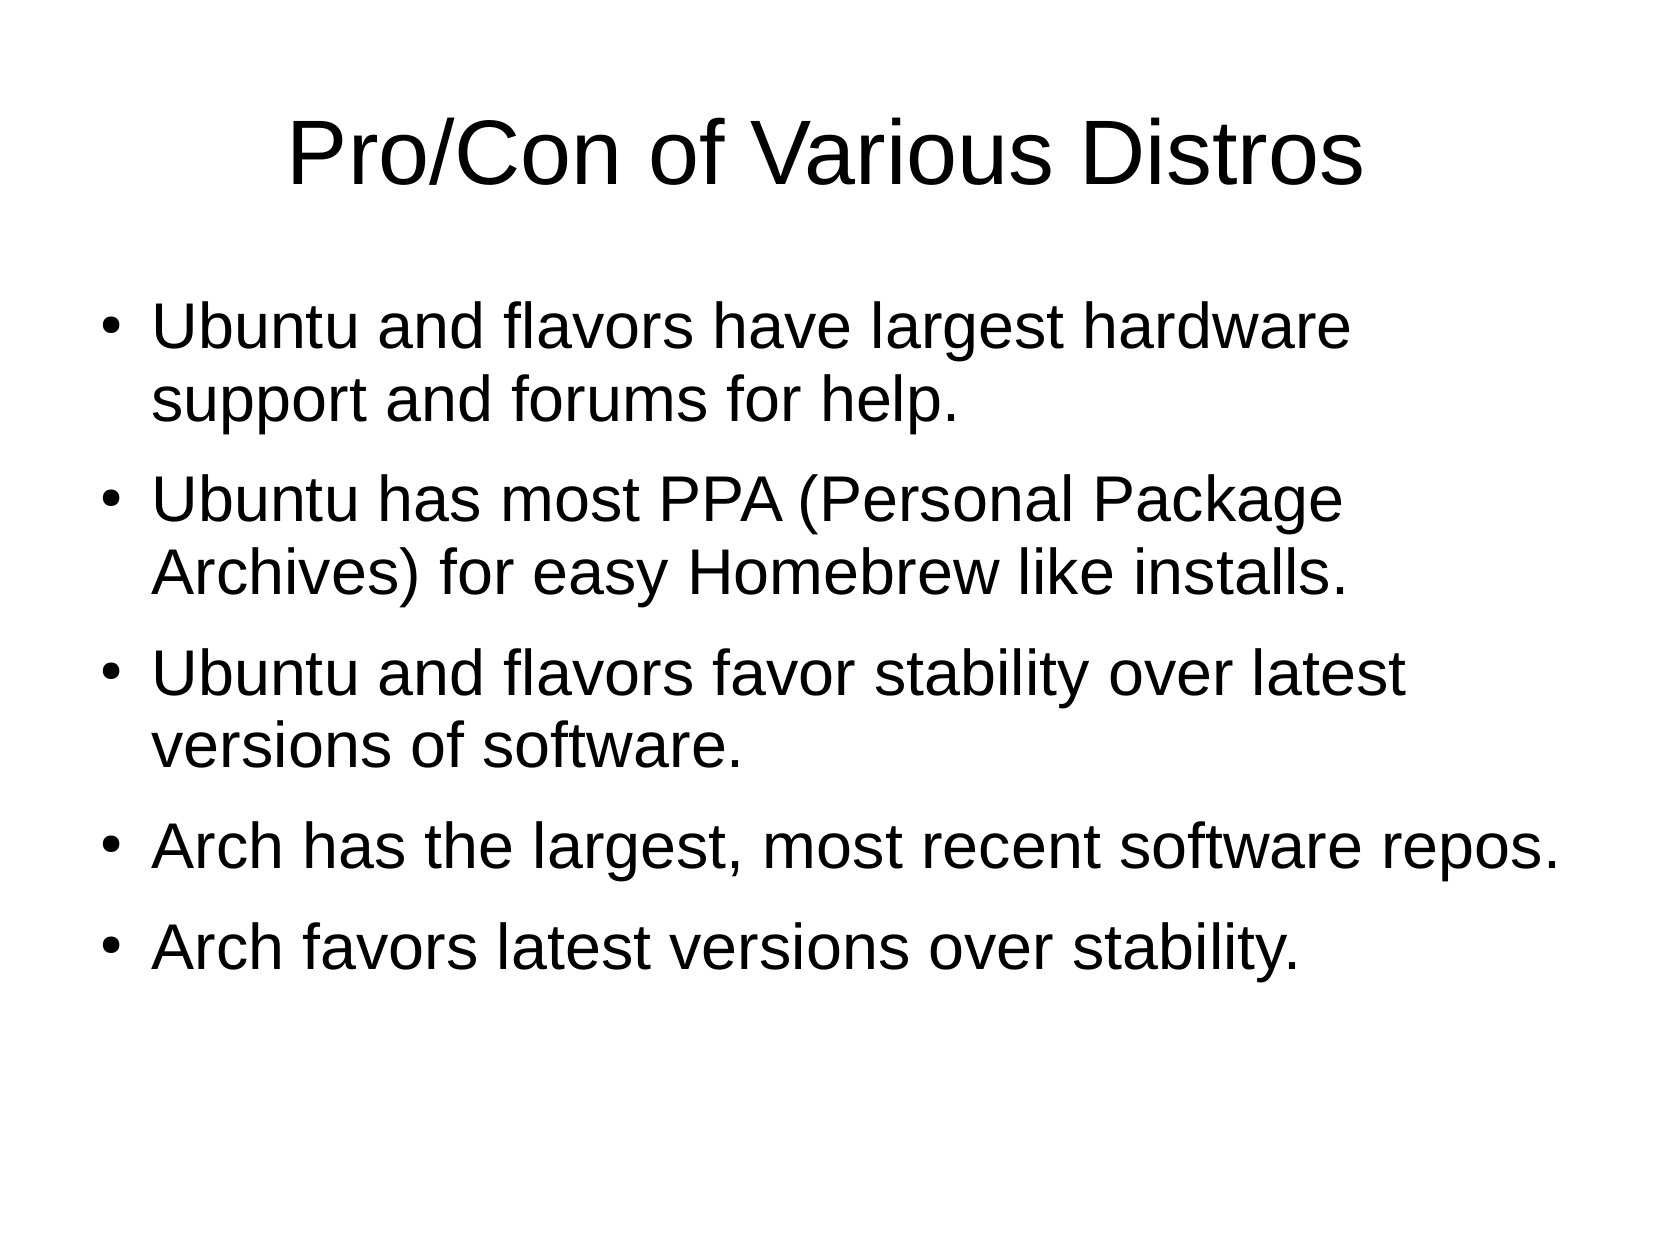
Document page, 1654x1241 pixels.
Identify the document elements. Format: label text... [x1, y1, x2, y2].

title Pro/Con of Various Distros [82, 49, 1571, 257]
list Ubuntu and flavors have largest hardware support and forums for help. Ubuntu has most PPA (Personal Package Archives) for easy Homebrew like installs. Ubuntu and flavors favor stability over latest versions of software. Arch has the largest, most recent software repos. Arch favors latest versions over stability. [82, 290, 1571, 1010]
